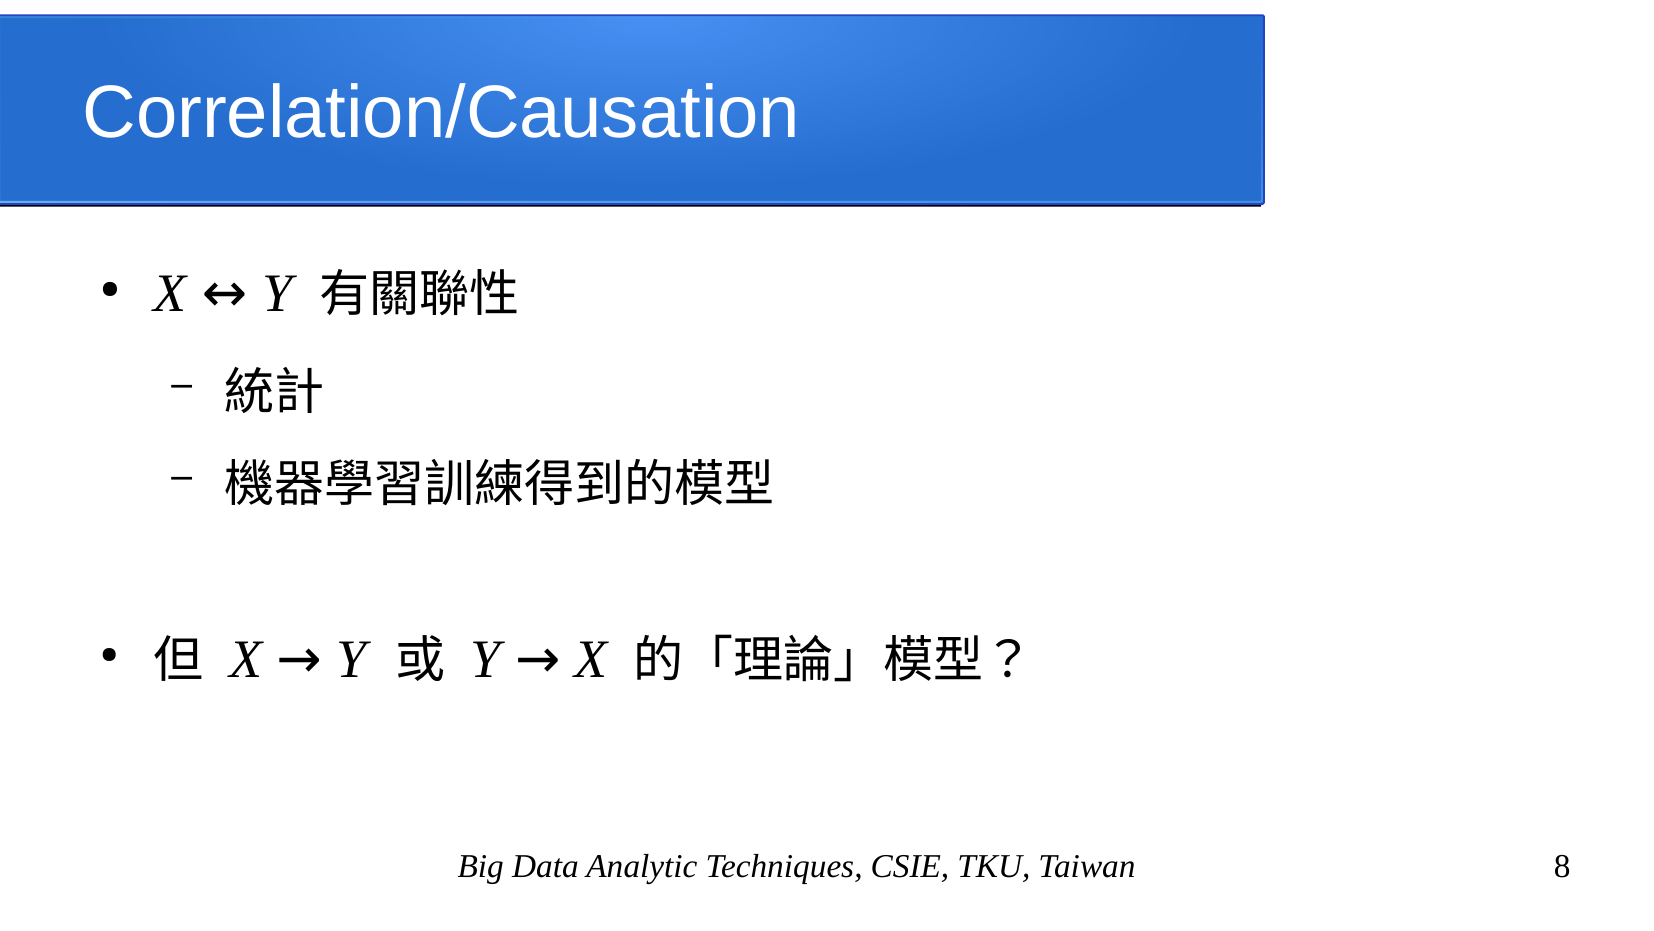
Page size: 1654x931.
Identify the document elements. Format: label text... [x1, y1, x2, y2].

list X ↔ Y 有關聯性 統計 機器學習訓練得到的模型 但 X → Y 或 Y → X 的「理論」模型？ [82, 253, 1571, 794]
title Correlation/Causation [82, 35, 1235, 189]
